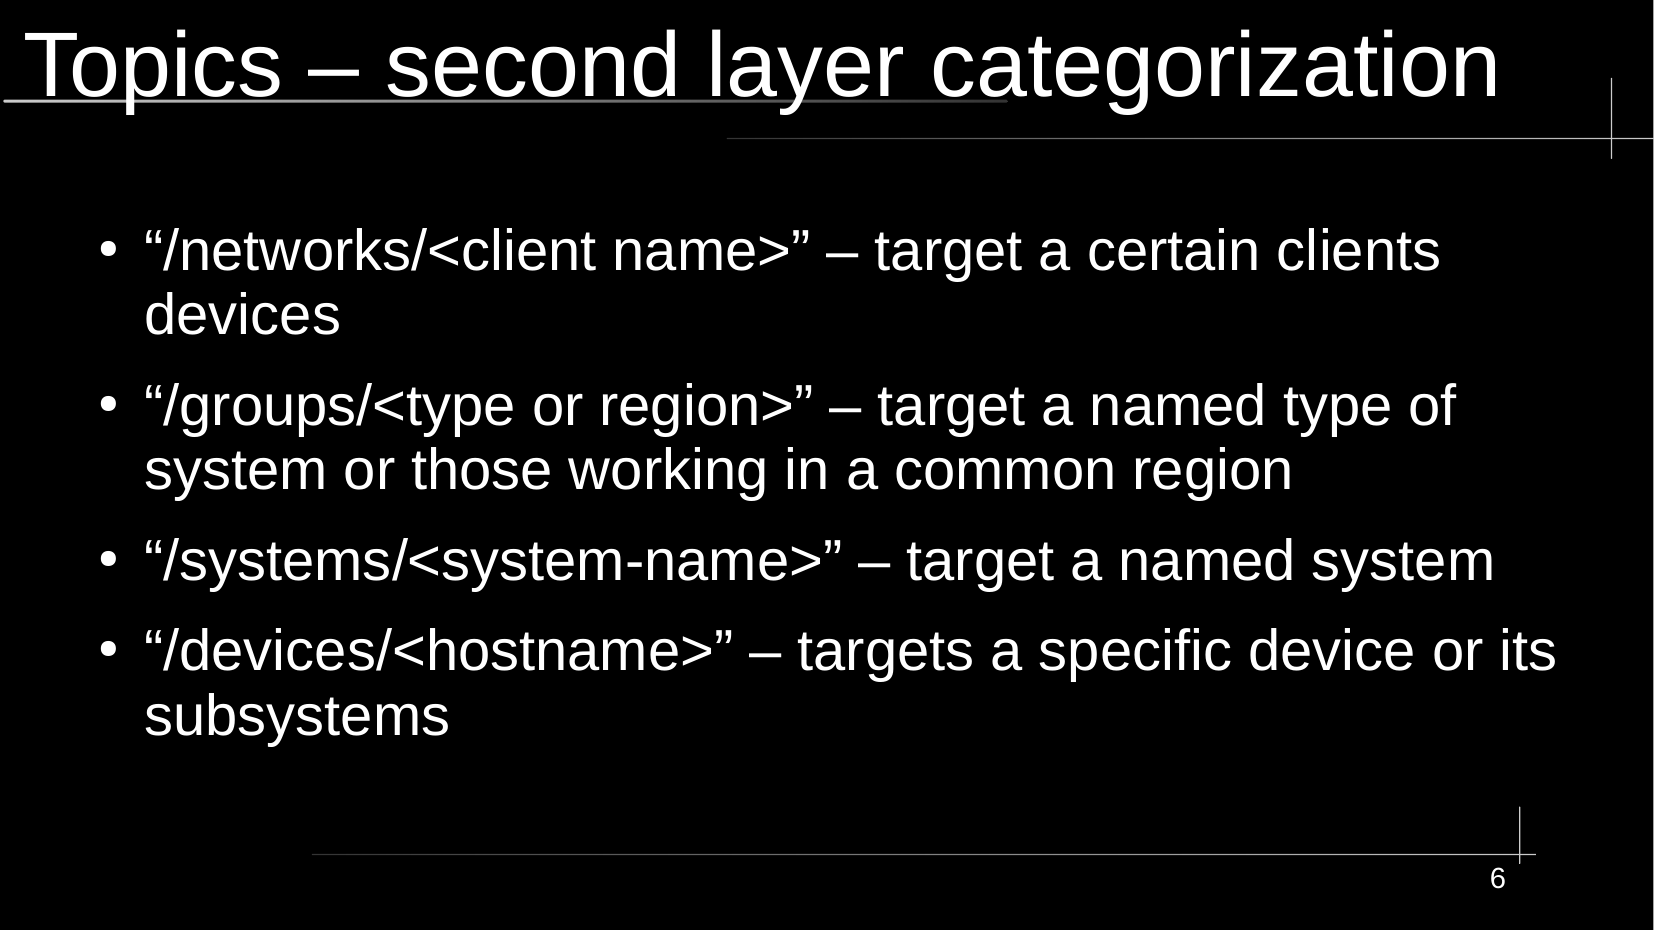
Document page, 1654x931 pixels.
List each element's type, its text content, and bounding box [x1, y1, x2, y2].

list “/networks/<client name>” – target a certain clients devices “/groups/<type or region>” – target a named type of system or those working in a common region “/systems/<system-name>” – target a named system “/devices/<hostname>” – targets a specific device or its subsystems [82, 217, 1571, 758]
title Topics – second layer categorization [23, 11, 1589, 119]
